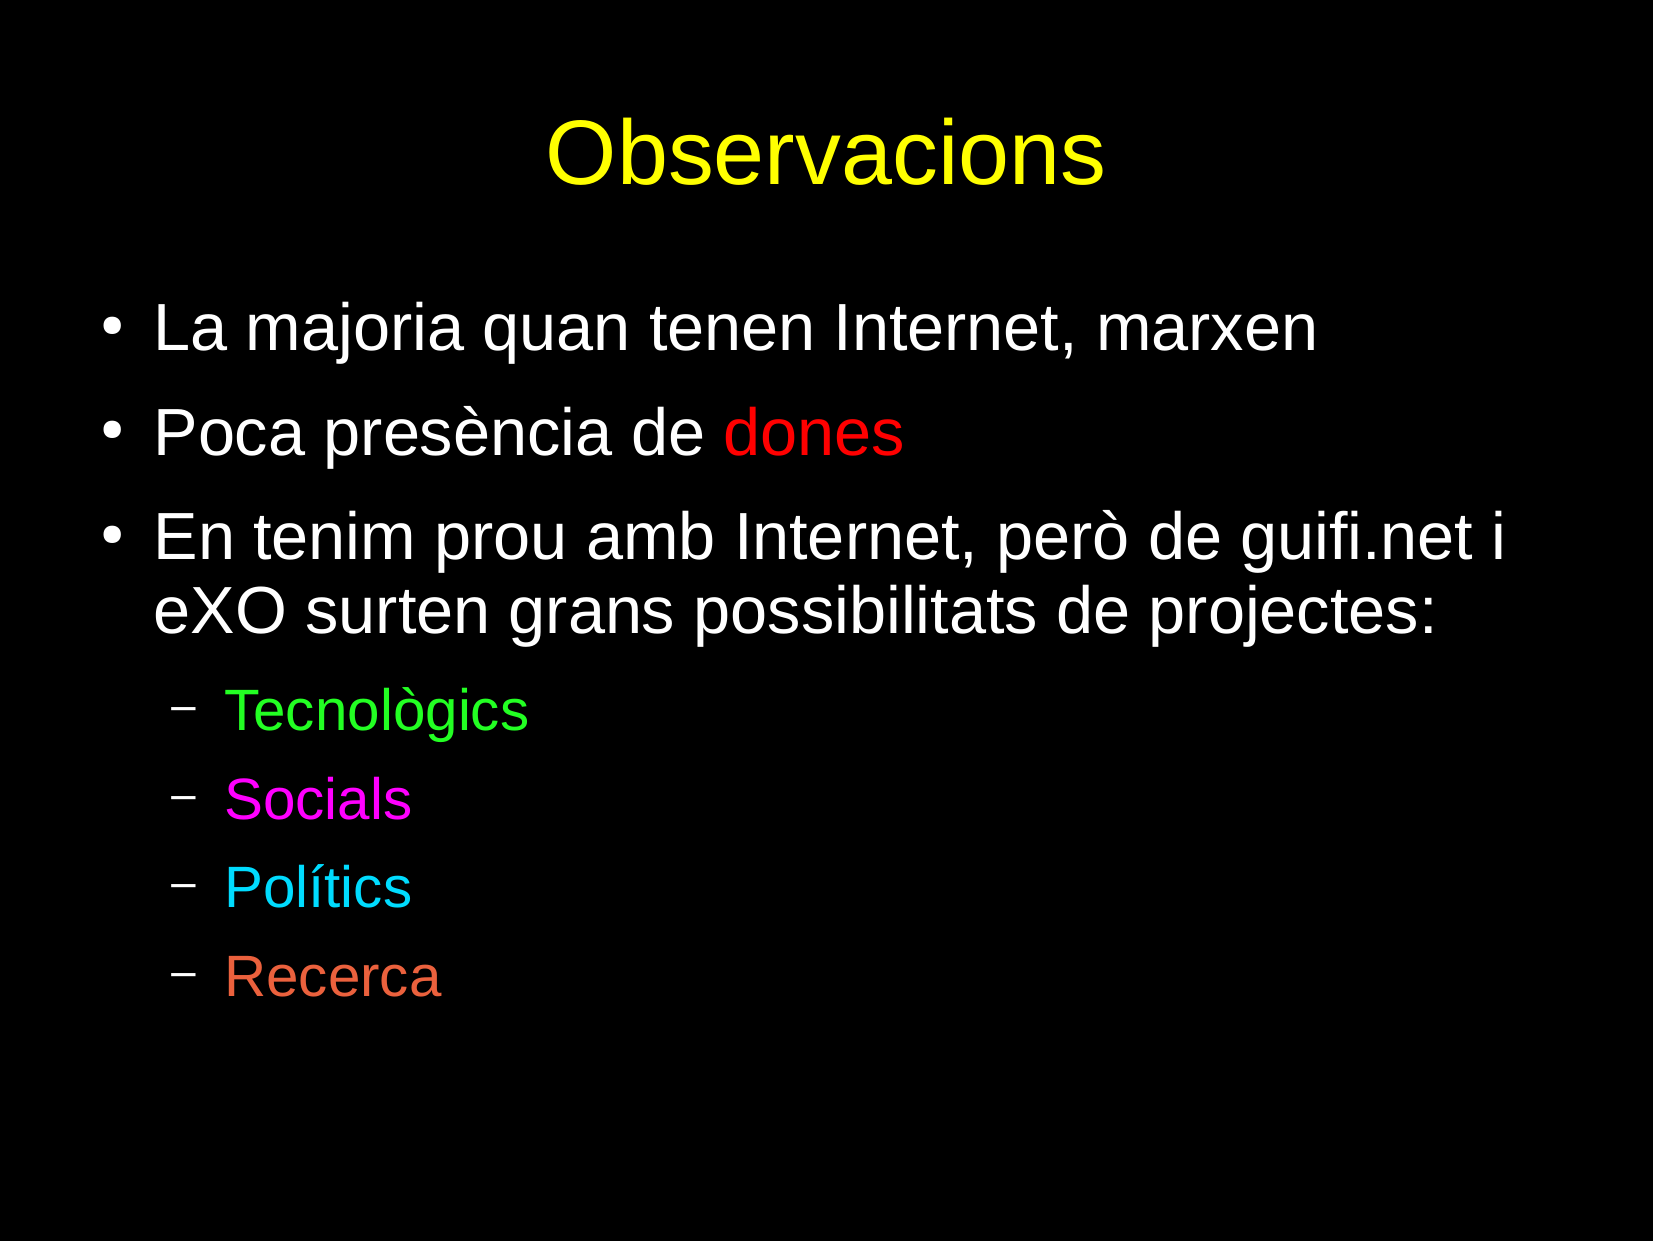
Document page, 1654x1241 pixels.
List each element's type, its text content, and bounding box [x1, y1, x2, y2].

title Observacions [82, 49, 1571, 257]
list La majoria quan tenen Internet, marxen Poca presència de dones En tenim prou amb Internet, però de guifi.net i eXO surten grans possibilitats de projectes: Tecnològics Socials Polítics Recerca [82, 290, 1571, 1010]
